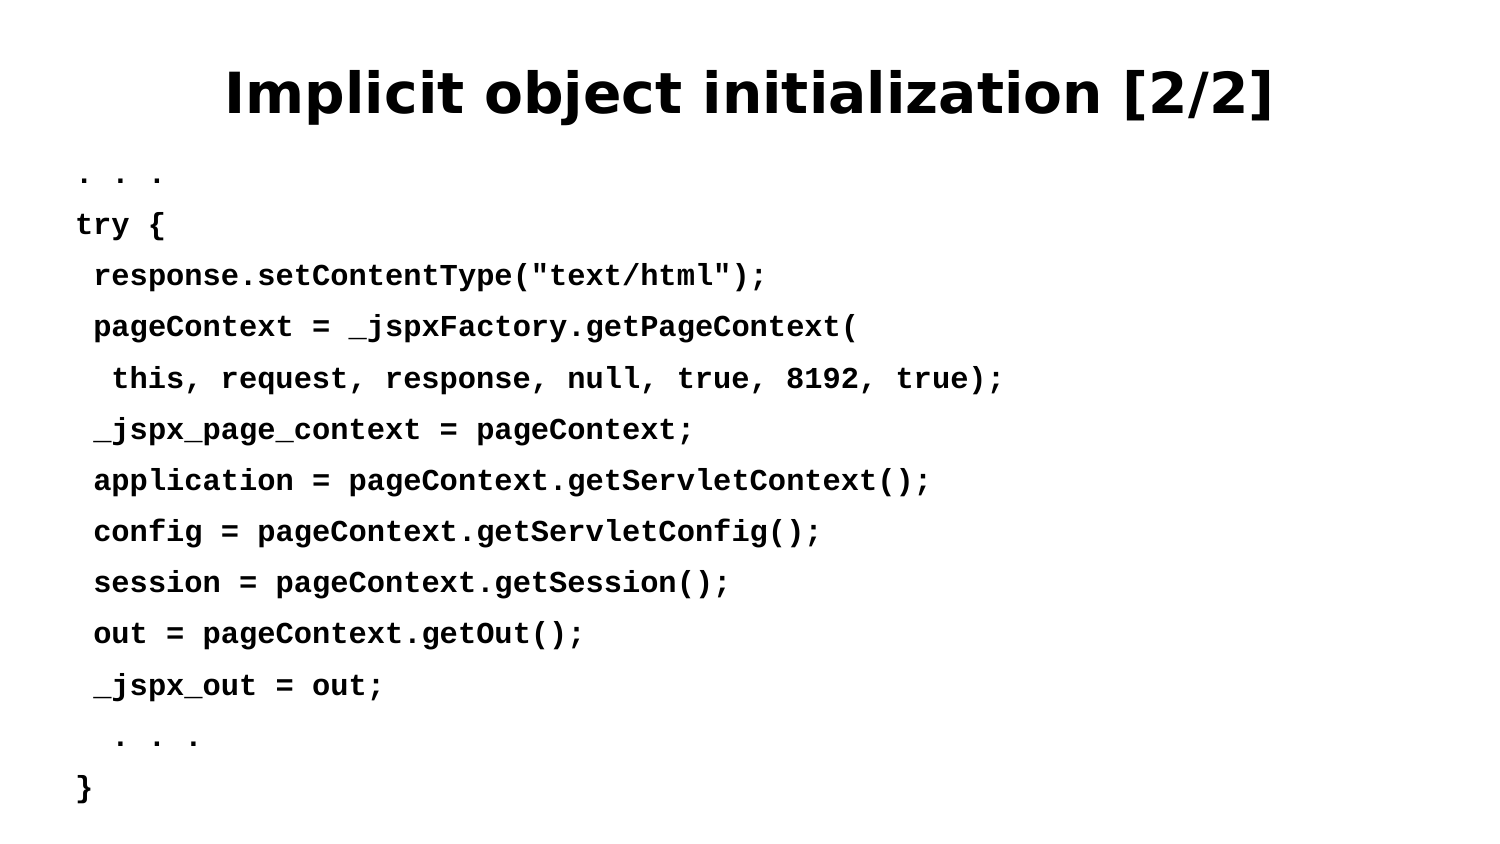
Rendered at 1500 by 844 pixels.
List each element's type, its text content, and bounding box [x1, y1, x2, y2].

title Implicit object initialization [2/2] [75, 33, 1425, 133]
list . . . try { response.setContentType("text/html"); pageContext = _jspxFactory.getPageContext( this, request, response, null, true, 8192, true); _jspx_page_context = pageContext; application = pageContext.getServletContext(); config = pageContext.getServletConfig(); session = pageContext.getSession(); out = pageContext.getOut(); _jspx_out = out; . . . } [75, 153, 1395, 807]
